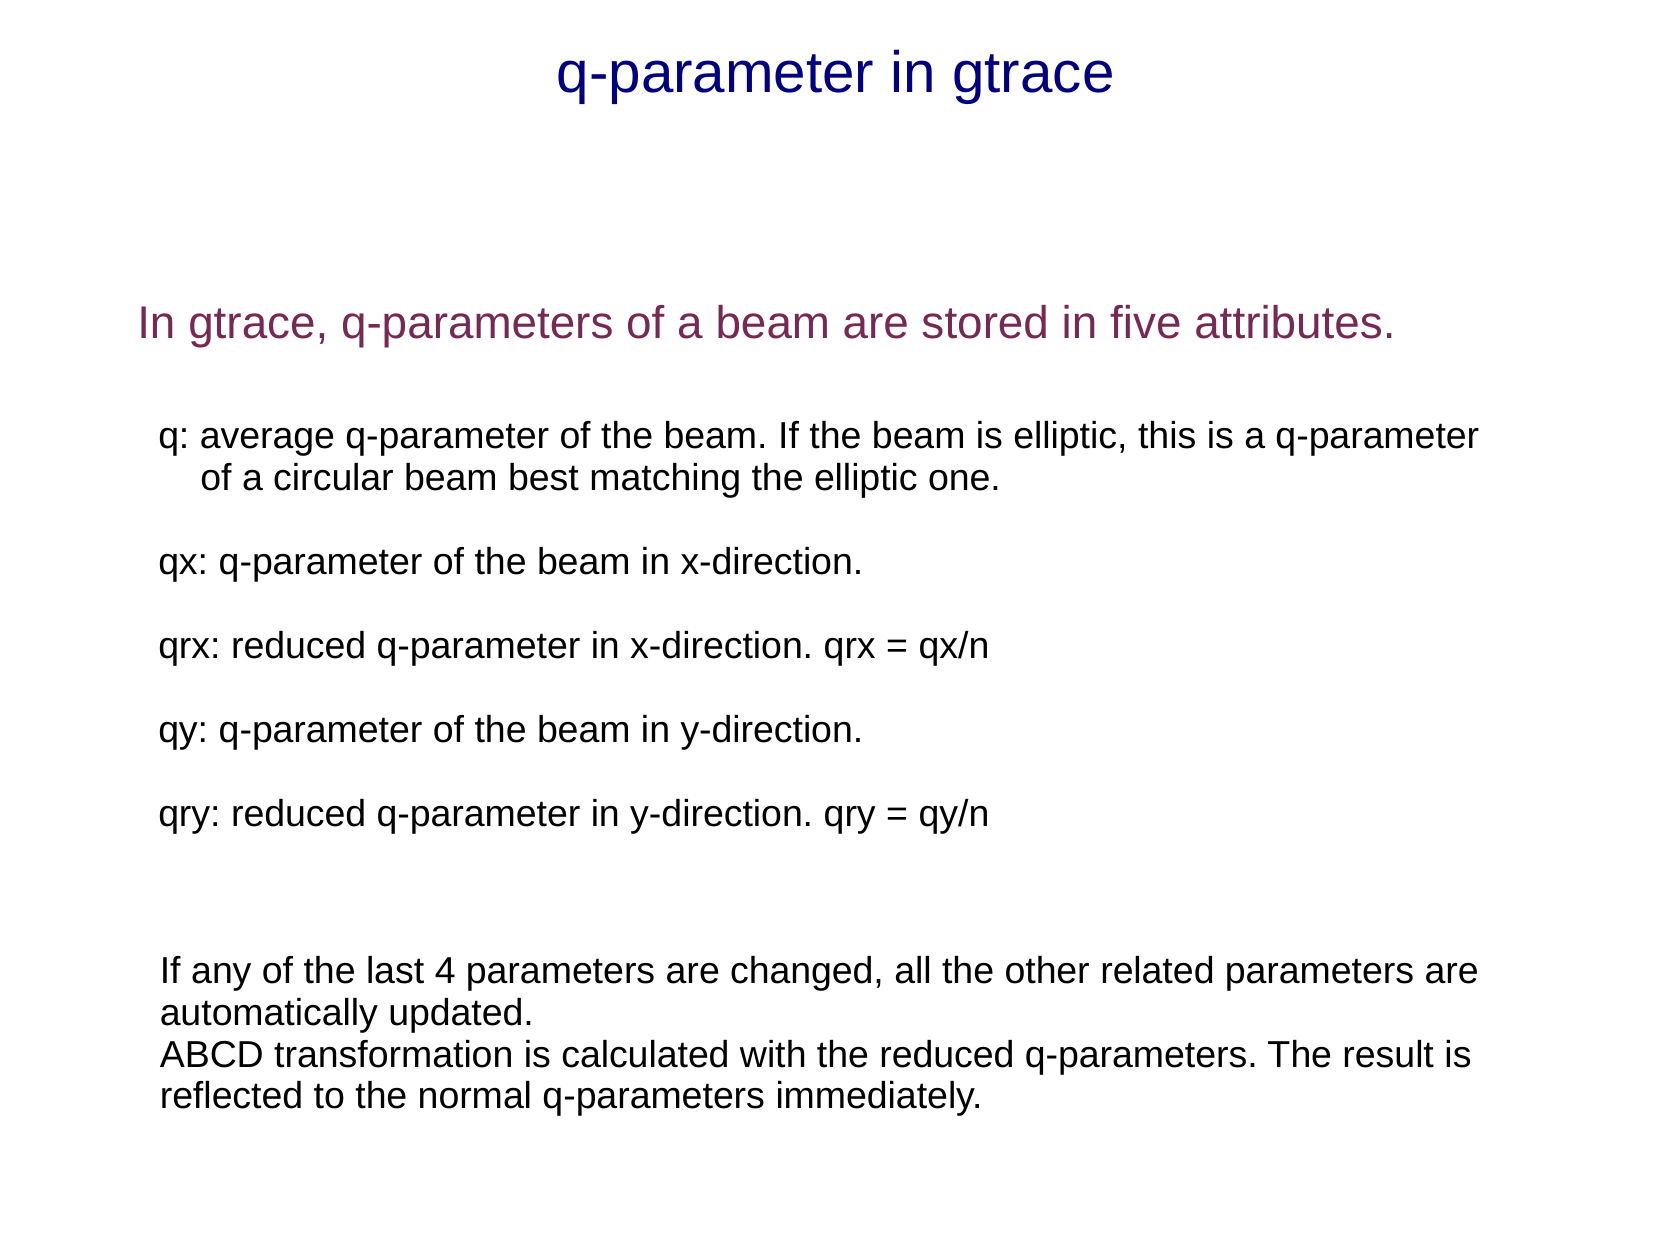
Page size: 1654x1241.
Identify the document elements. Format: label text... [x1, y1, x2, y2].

text_box q: average q-parameter of the beam. If the beam is elliptic, this is a q-parameter of a circular beam best matching the elliptic one. qx: q-parameter of the beam in x-direction. qrx: reduced q-parameter in x-direction. qrx = qx/n qy: q-parameter of the beam in y-direction. qry: reduced q-parameter in y-direction. qry = qy/n [143, 406, 1496, 835]
text_box q-parameter in gtrace [541, 32, 1131, 113]
text_box If any of the last 4 parameters are changed, all the other related parameters are automatically updated. ABCD transformation is calculated with the reduced q-parameters. The result is reflected to the normal q-parameters immediately. [145, 941, 1498, 1125]
text_box In gtrace, q-parameters of a beam are stored in five attributes. [122, 289, 1412, 357]
